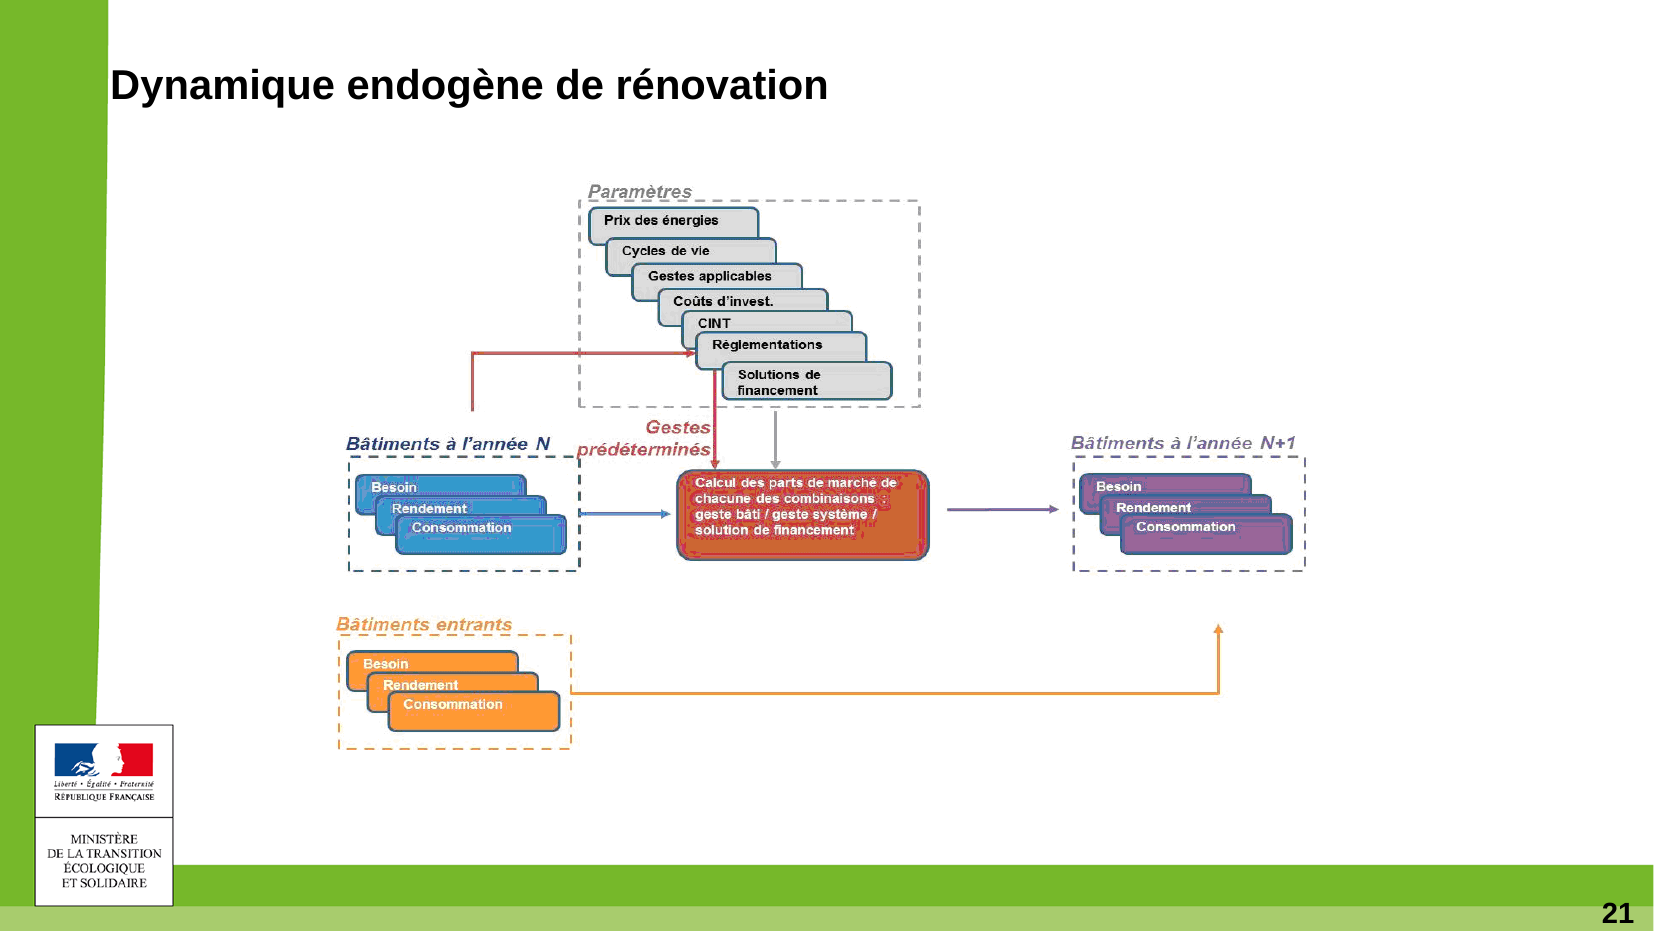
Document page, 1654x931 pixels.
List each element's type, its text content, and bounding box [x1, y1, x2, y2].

list [186, 123, 1517, 837]
title Dynamique endogène de rénovation [110, 25, 1599, 145]
picture [0, 0, 1654, 931]
